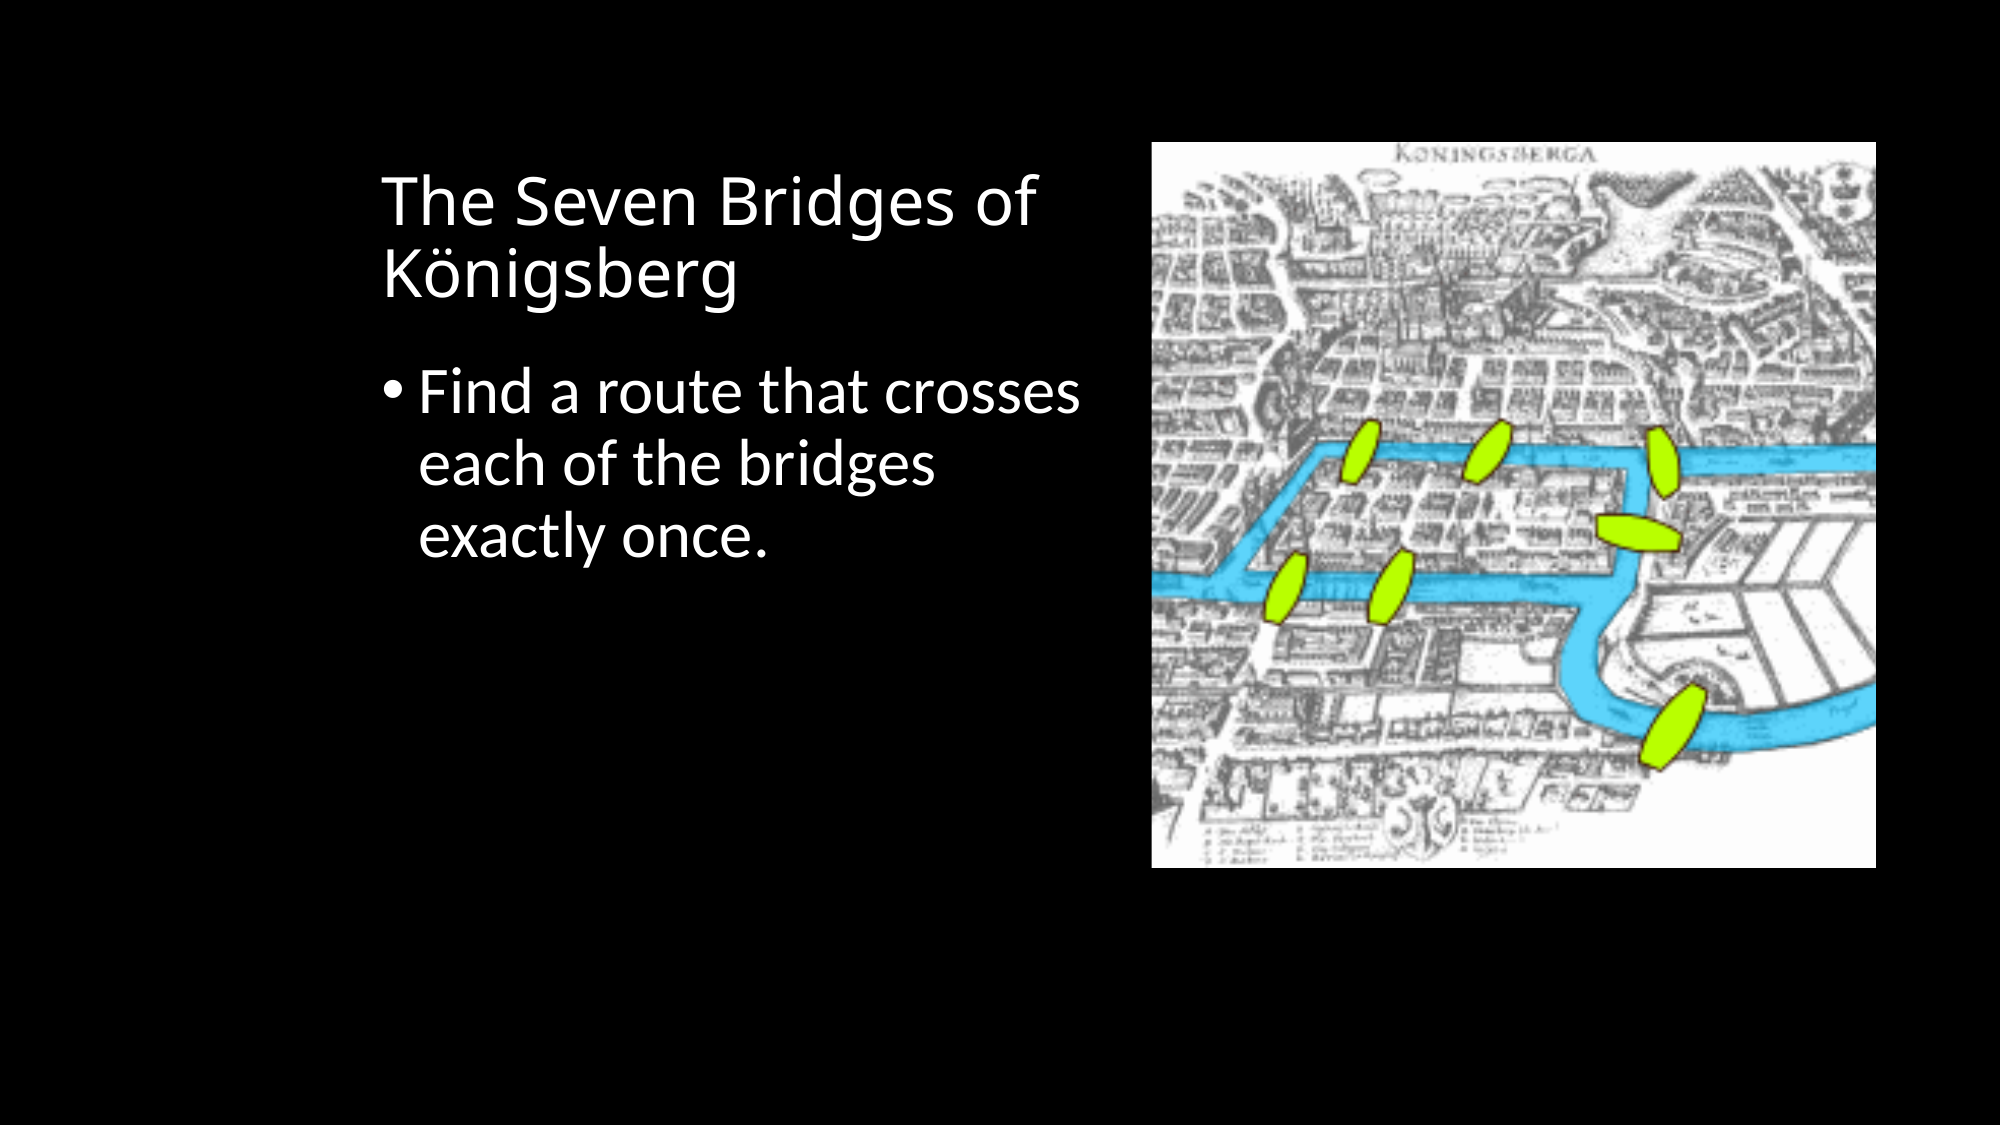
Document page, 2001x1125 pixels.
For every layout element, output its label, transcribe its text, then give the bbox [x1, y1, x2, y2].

title The Seven Bridges of Königsberg [366, 103, 1099, 320]
list Find a route that crosses each of the bridges exactly once. [366, 348, 1099, 1013]
picture [1151, 142, 1876, 868]
